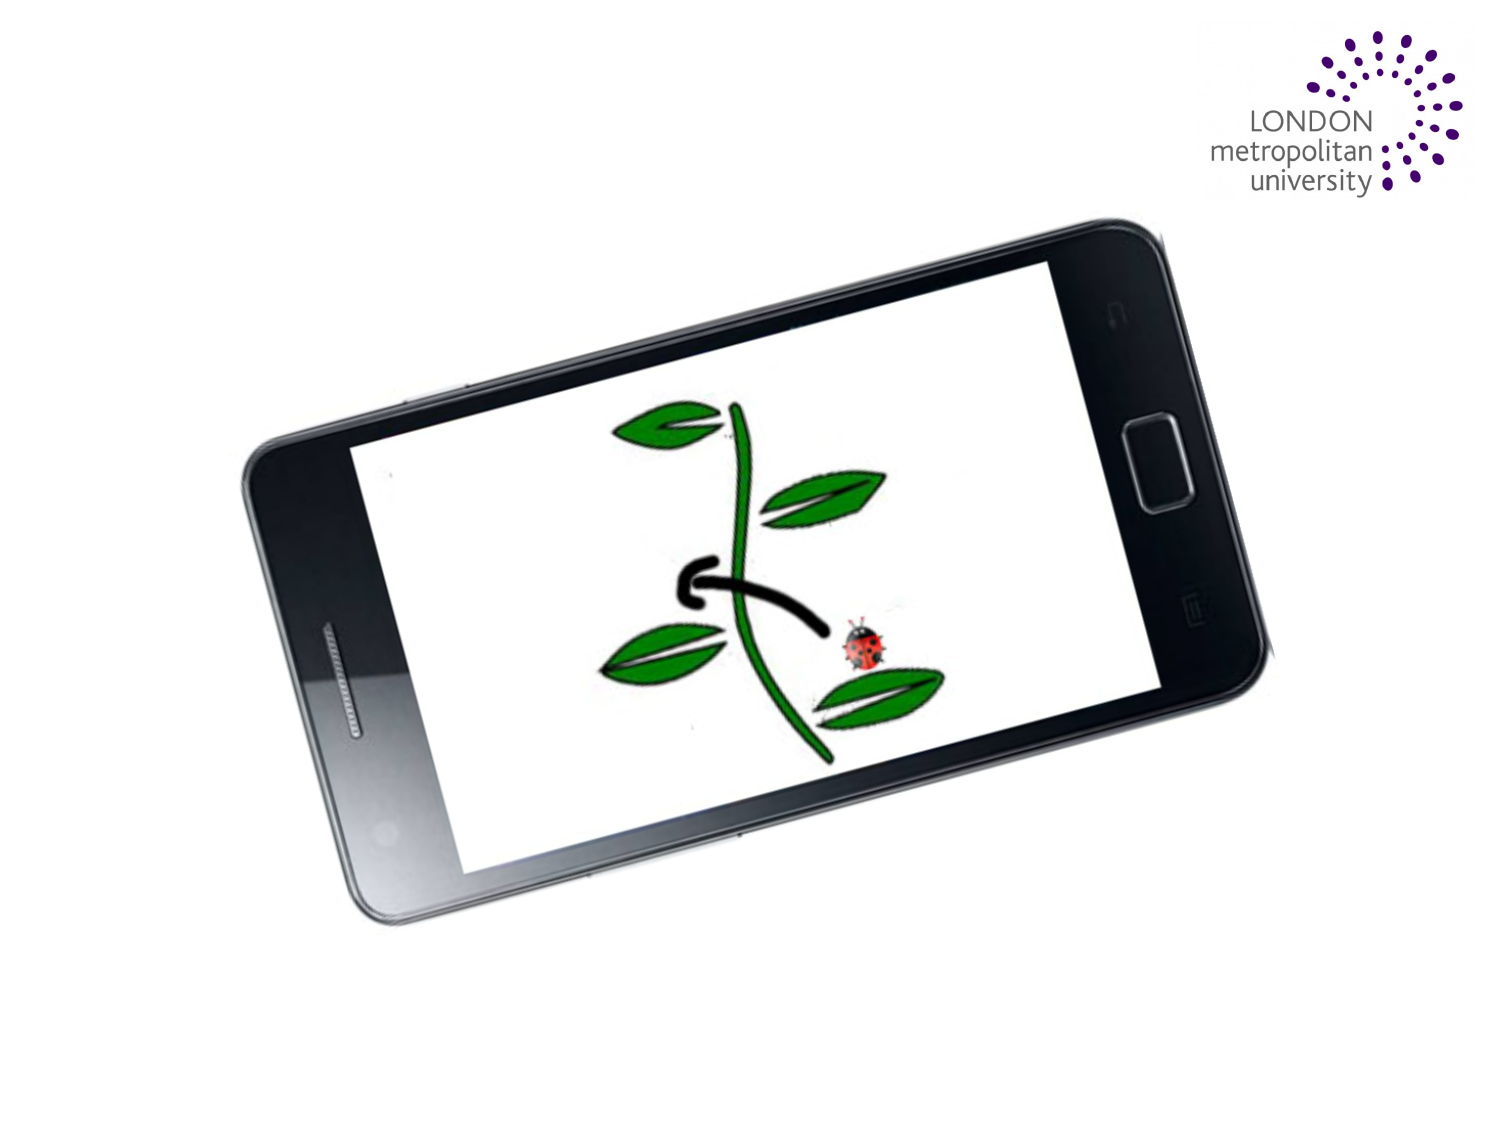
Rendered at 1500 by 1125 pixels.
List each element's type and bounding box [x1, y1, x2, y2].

picture [1197, 21, 1477, 207]
picture [206, 122, 1318, 1063]
